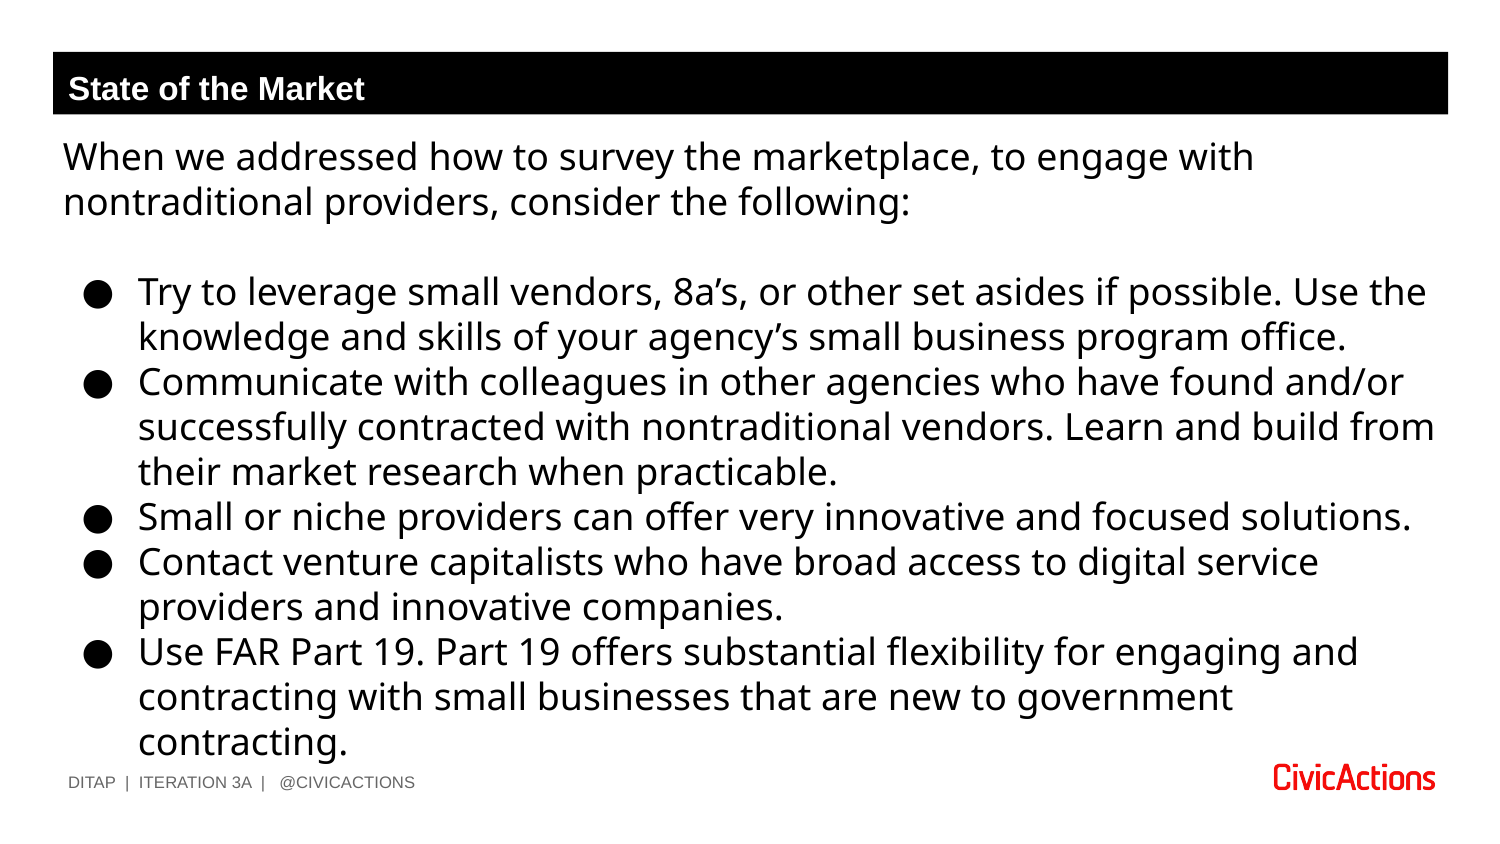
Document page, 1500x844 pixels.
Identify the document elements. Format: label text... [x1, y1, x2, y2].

title State of the Market [53, 51, 1449, 115]
picture [1271, 771, 1438, 795]
list When we addressed how to survey the marketplace, to engage with nontraditional providers, consider the following: Try to leverage small vendors, 8a’s, or other set asides if possible. Use the knowledge and skills of your agency’s small business program office. Communicate with colleagues in other agencies who have found and/or successfully contracted with nontraditional vendors. Learn and build from their market research when practicable. Small or niche providers can offer very innovative and focused solutions. Contact venture capitalists who have broad access to digital service providers and innovative companies. Use FAR Part 19. Part 19 offers substantial flexibility for engaging and contracting with small businesses that are new to government contracting. [53, 123, 1449, 771]
